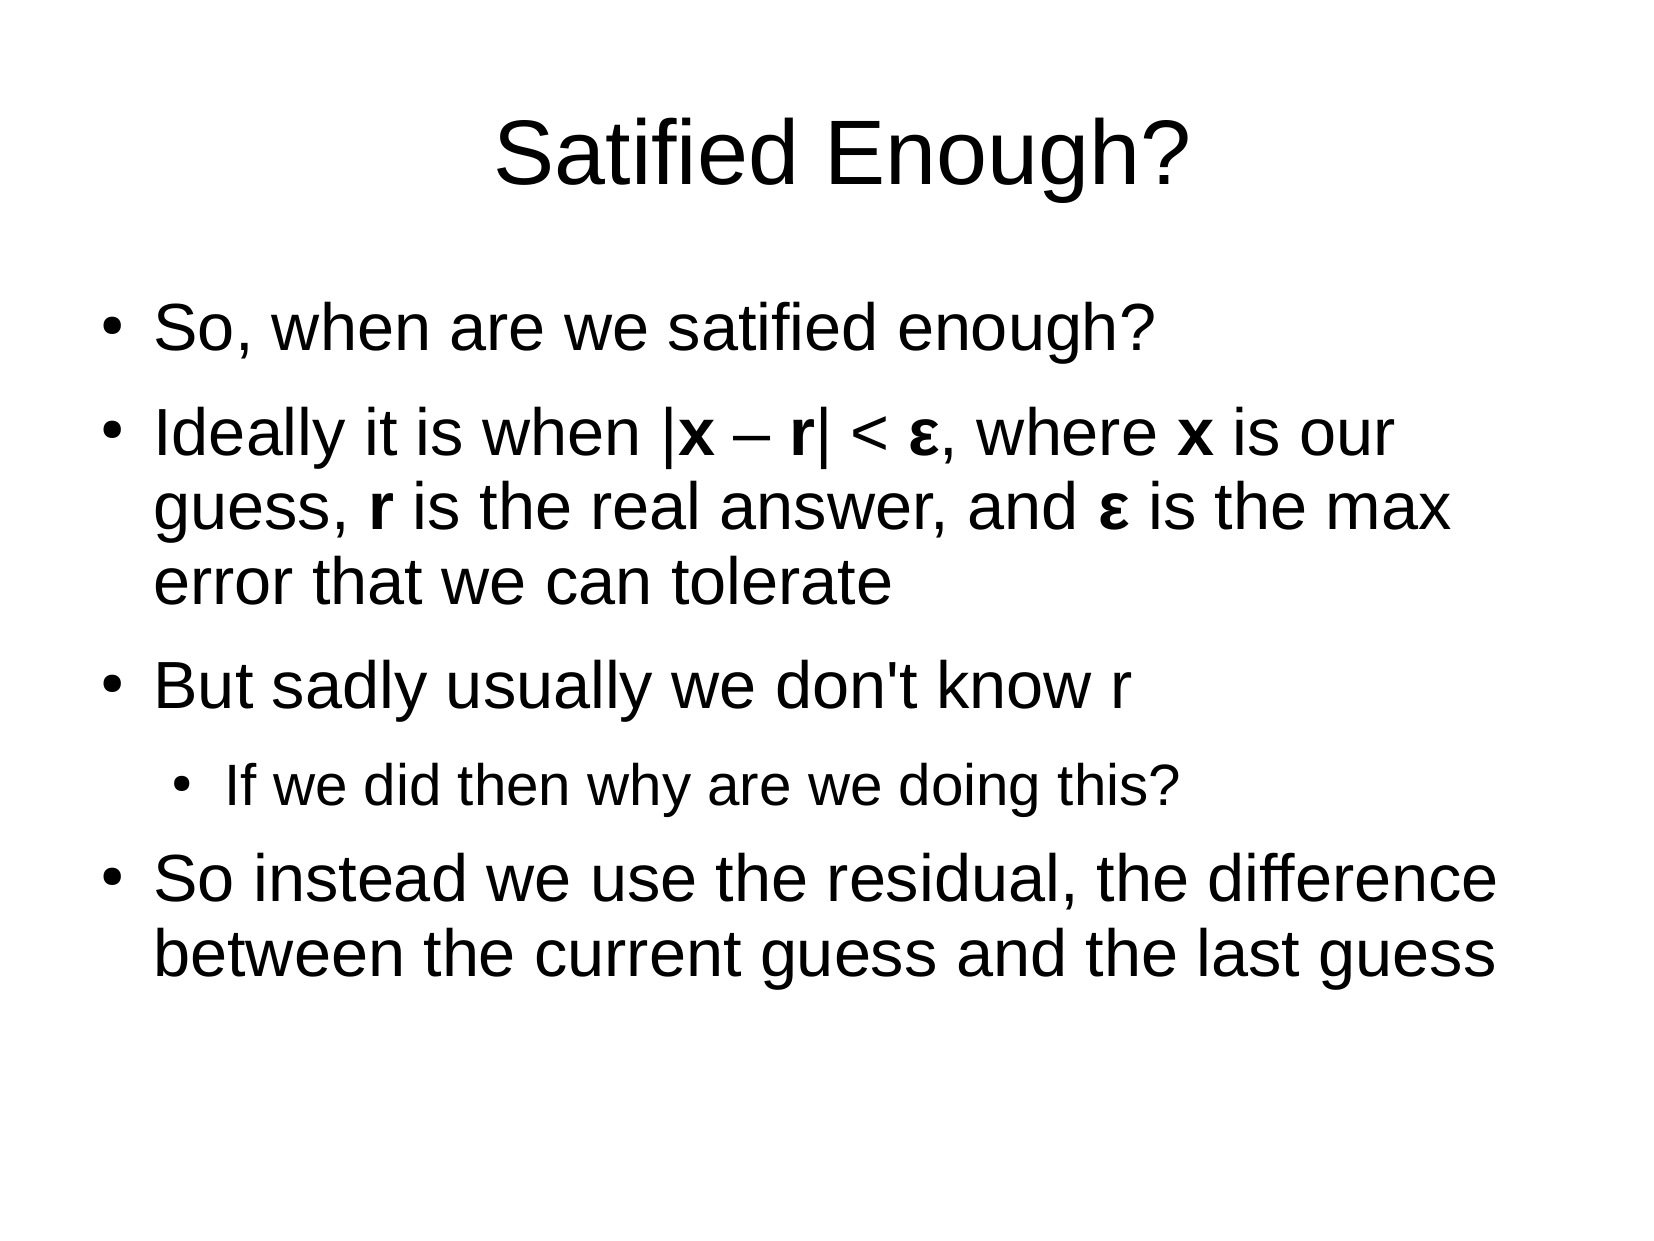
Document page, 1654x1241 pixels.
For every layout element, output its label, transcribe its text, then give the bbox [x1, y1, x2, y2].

title Satified Enough? [82, 49, 1571, 257]
list So, when are we satified enough? Ideally it is when |x – r| < ε, where x is our guess, r is the real answer, and ε is the max error that we can tolerate But sadly usually we don't know r If we did then why are we doing this? So instead we use the residual, the difference between the current guess and the last guess [82, 290, 1571, 1109]
